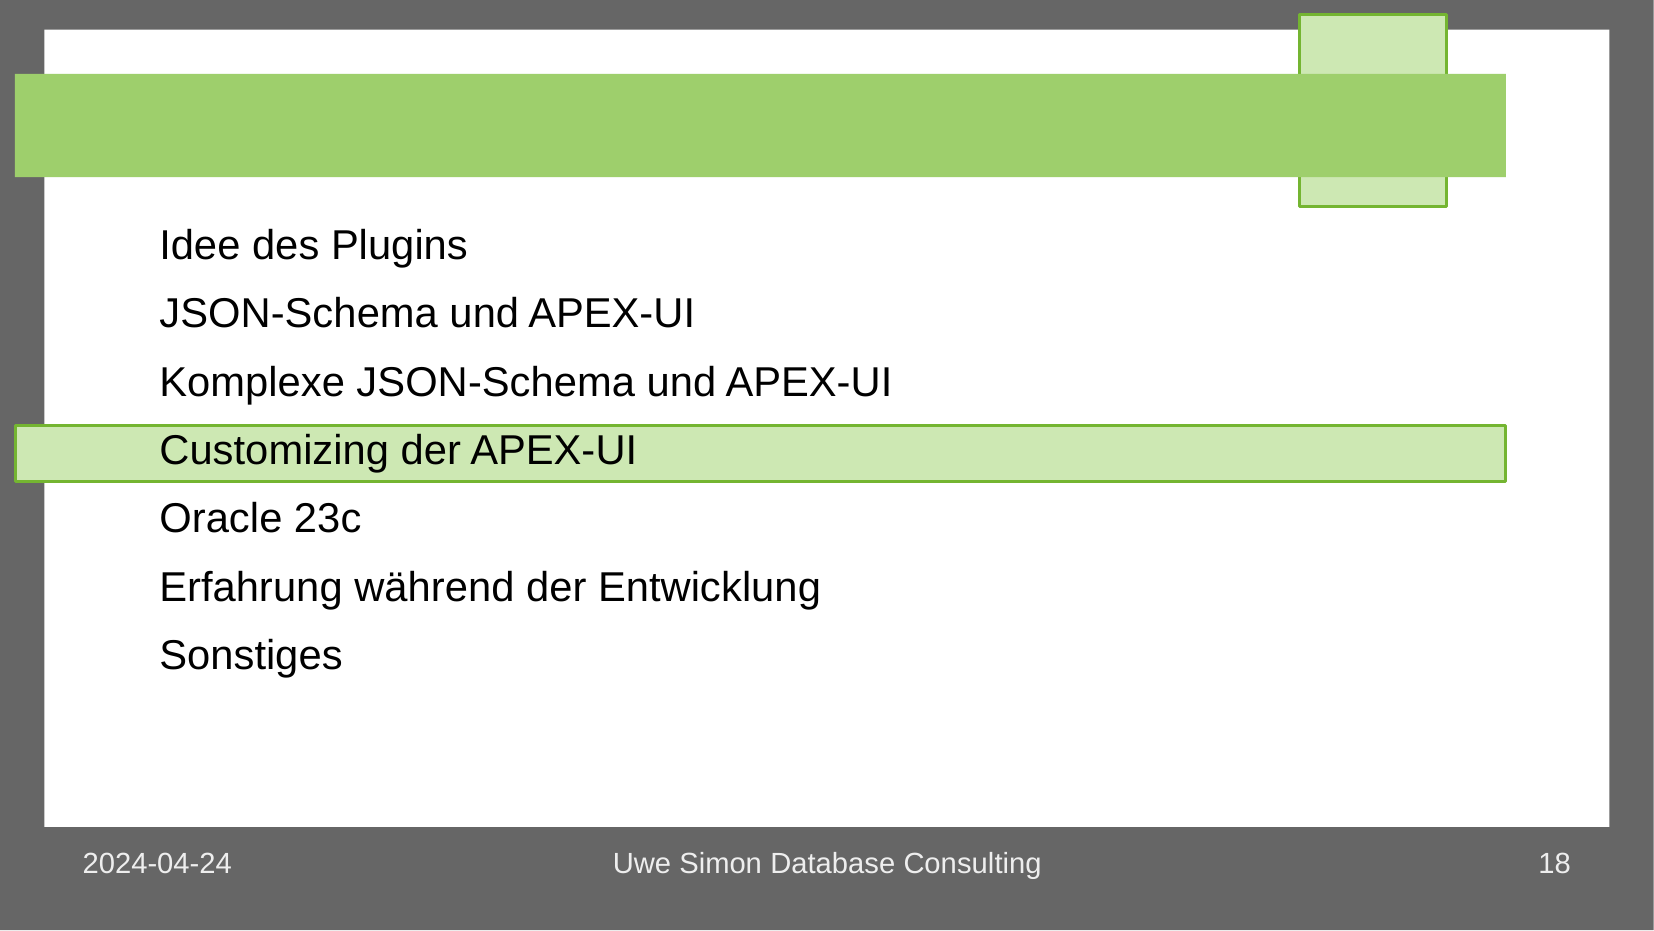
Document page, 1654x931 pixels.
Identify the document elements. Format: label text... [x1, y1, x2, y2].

list Idee des Plugins JSON-Schema und APEX-UI Komplexe JSON-Schema und APEX-UI Customizing der APEX-UI Oracle 23c Erfahrung während der Entwicklung Sonstiges [88, 221, 1565, 813]
text_box [15, 425, 88, 482]
